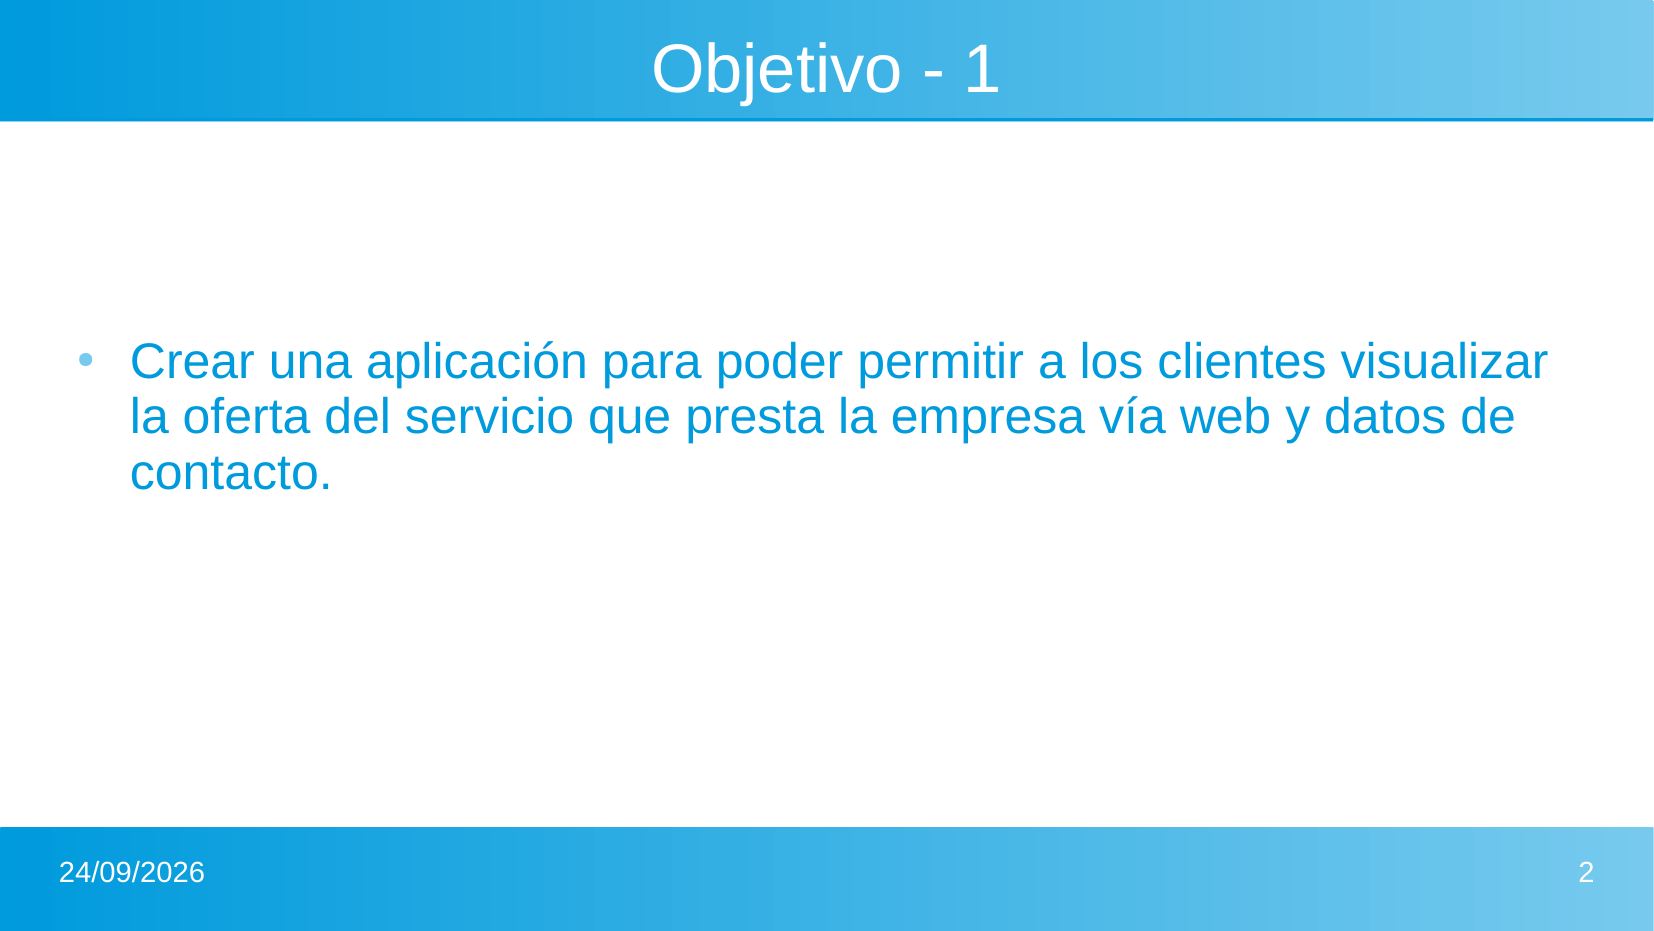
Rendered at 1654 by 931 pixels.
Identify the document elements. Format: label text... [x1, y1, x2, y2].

list Crear una aplicación para poder permitir a los clientes visualizar la oferta del servicio que presta la empresa vía web y datos de contacto. [59, 177, 1595, 768]
title Objetivo - 1 [59, 29, 1595, 108]
